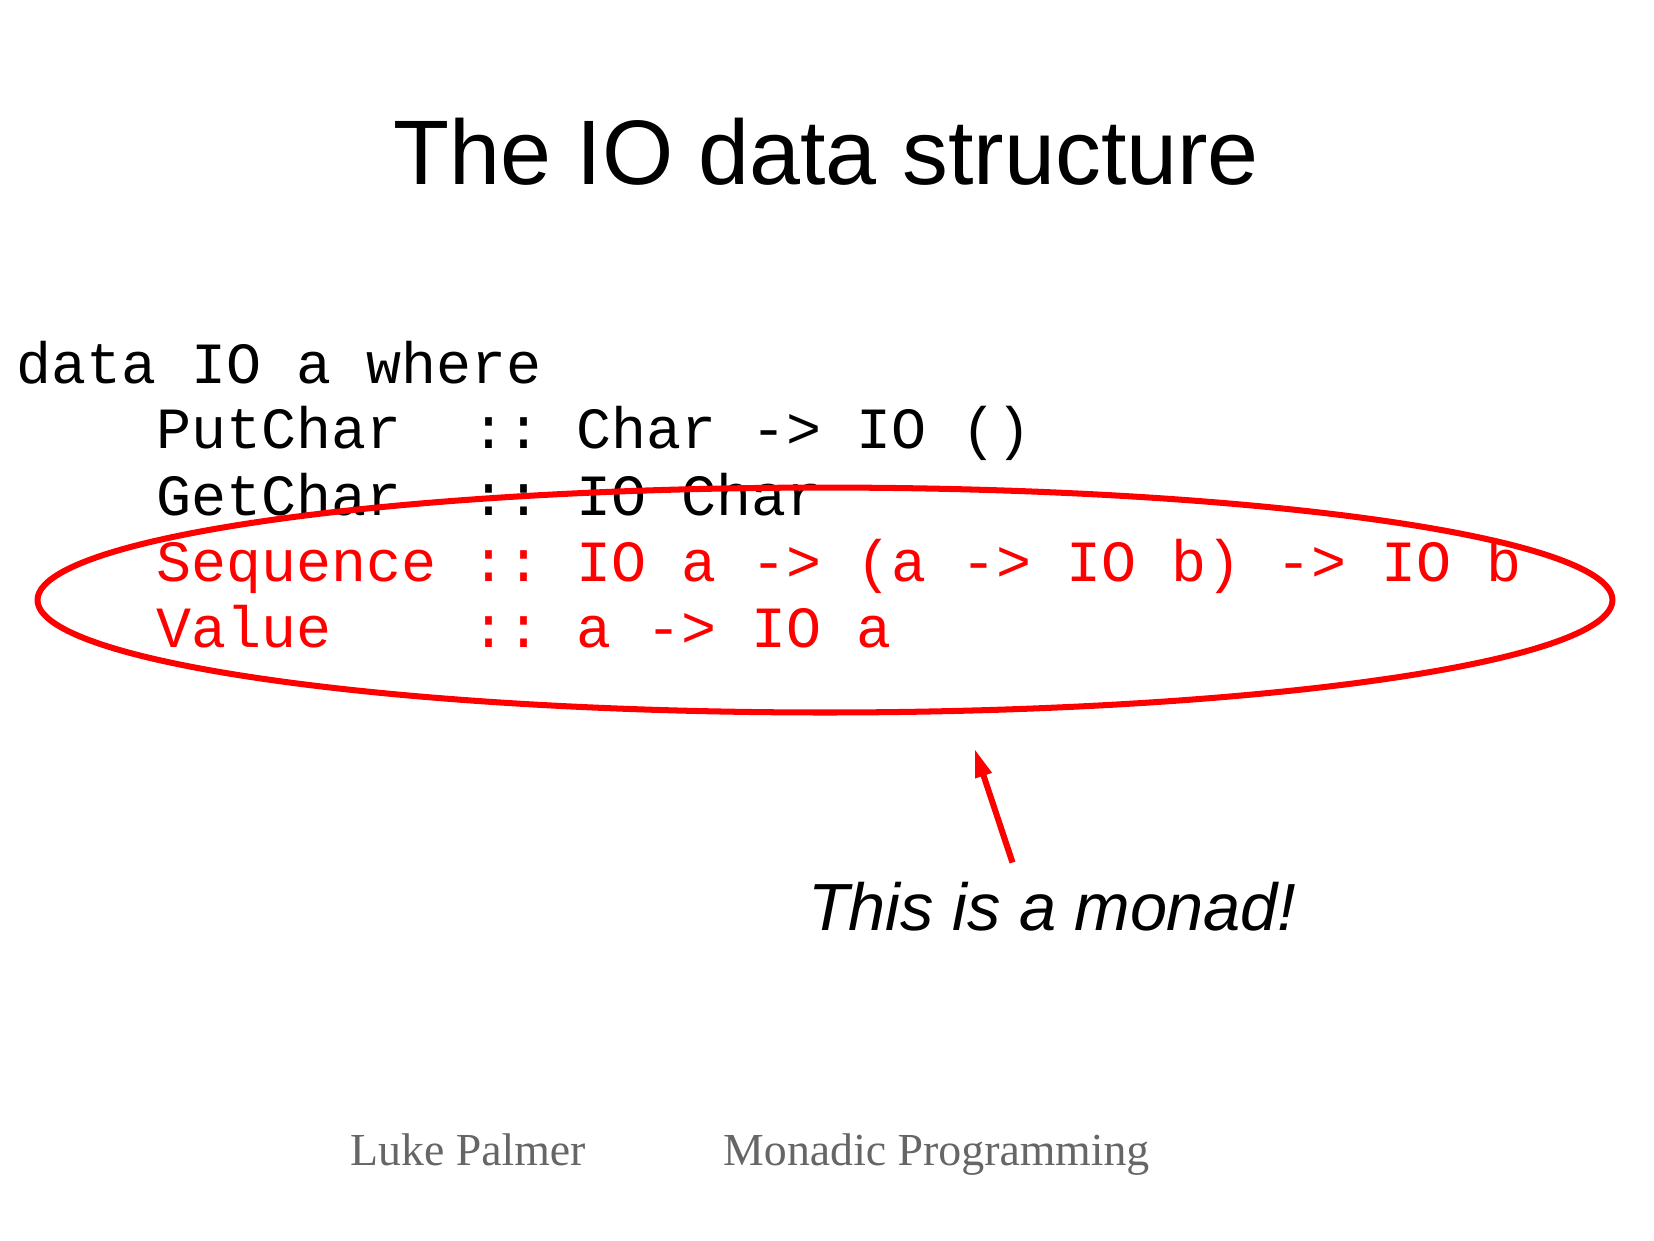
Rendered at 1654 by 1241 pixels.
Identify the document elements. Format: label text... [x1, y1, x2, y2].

text_box data IO a where PutChar :: Char -> IO () GetChar :: IO Char Sequence :: IO a -> (a -> IO b) -> IO b Value :: a -> IO a [41, 491, 1576, 674]
text_box data IO a where PutChar :: Char -> IO () GetChar :: IO Char Sequence :: IO a -> (a -> IO b) -> IO b Value :: a -> IO a [0, 325, 1576, 674]
text_box This is a monad! [793, 862, 1313, 953]
title The IO data structure [82, 49, 1571, 257]
text_box data IO a where PutChar :: Char -> IO () GetChar :: IO Char Sequence :: IO a -> (a -> IO b) -> IO b Value :: a -> IO a [1442, 638, 1576, 674]
